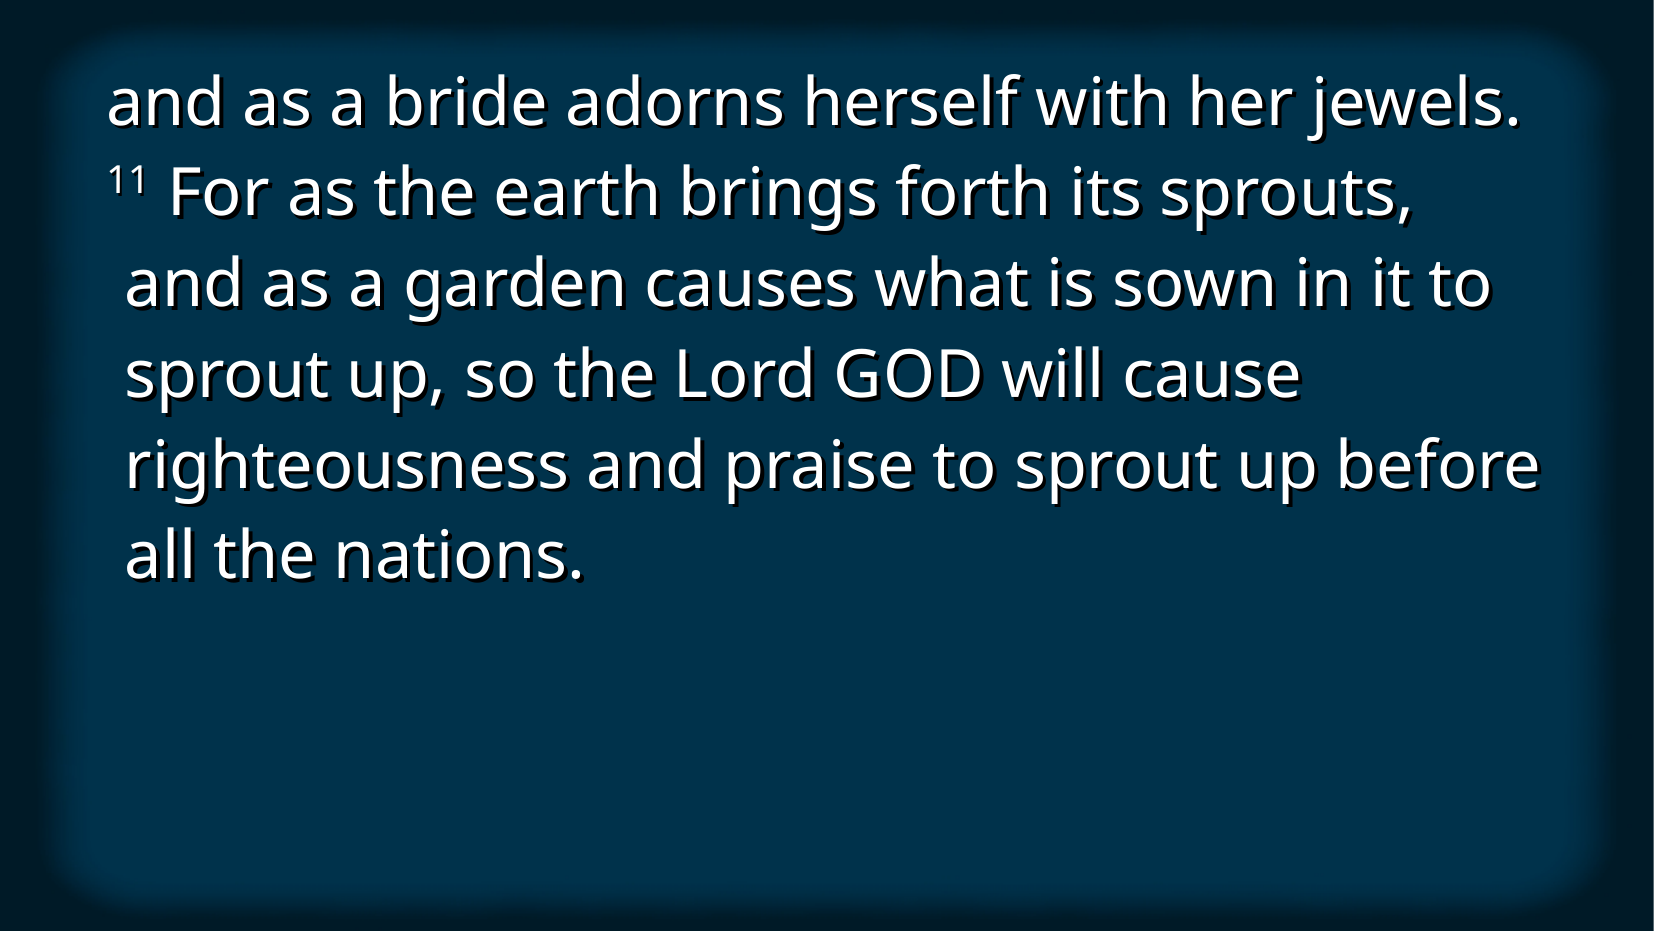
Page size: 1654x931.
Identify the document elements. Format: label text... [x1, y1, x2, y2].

text_box and as a bride adorns herself with her jewels. 11 For as the earth brings forth its sprouts, and as a garden causes what is sown in it to sprout up, so the Lord GOD will cause righteousness and praise to sprout up before all the nations. [91, 46, 1577, 594]
picture [0, 0, 1654, 931]
